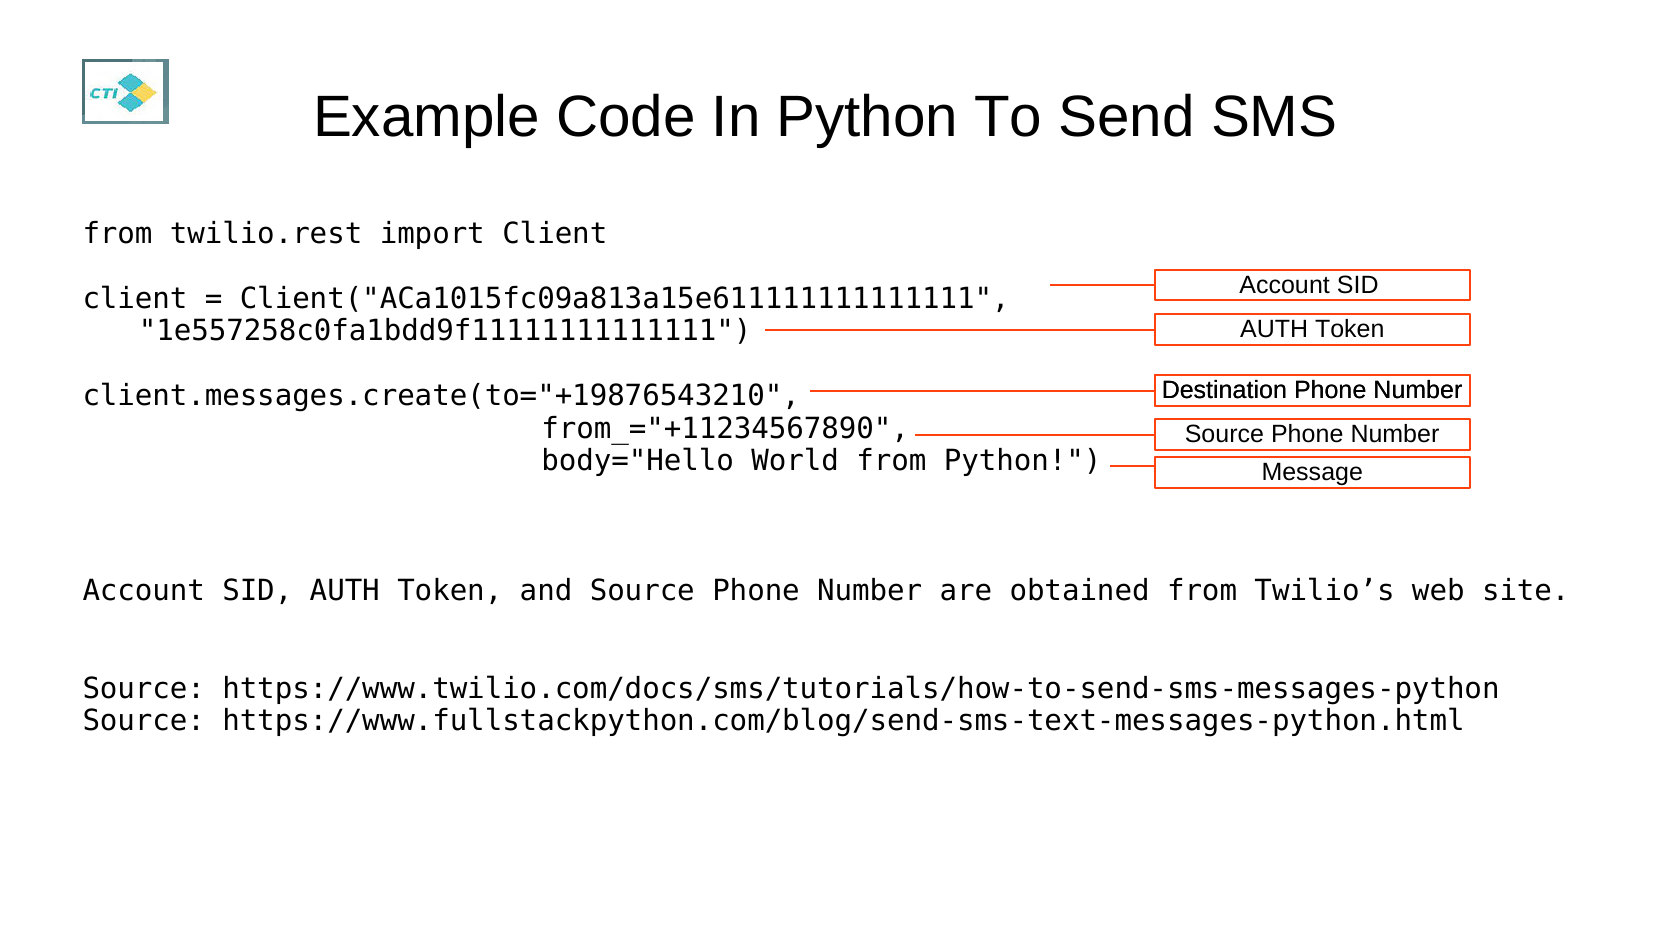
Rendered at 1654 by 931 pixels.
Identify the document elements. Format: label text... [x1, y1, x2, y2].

text_box Source Phone Number [1155, 418, 1471, 451]
title Example Code In Python To Send SMS [82, 36, 1569, 191]
text_box Destination Phone Number [1155, 375, 1471, 407]
text_box Account SID [1155, 270, 1471, 301]
text_box AUTH Token [1155, 313, 1471, 346]
text_box Message [1155, 456, 1471, 489]
text_box from twilio.rest import Client client = Client("ACa1015fc09a813a15e611111111111111", "1e557258c0fa1bdd9f11111111111111") client.messages.create(to="+19876543210", from_="+11234567890", body="Hello World from Python!") Account SID, AUTH Token, and Source Phone Number are obtained from Twilio’s web site. Source: https://www.twilio.com/docs/sms/tutorials/how-to-send-sms-messages-python Source: https://www.fullstackpython.com/blog/send-sms-text-messages-python.html [82, 217, 1591, 811]
picture [82, 59, 169, 124]
